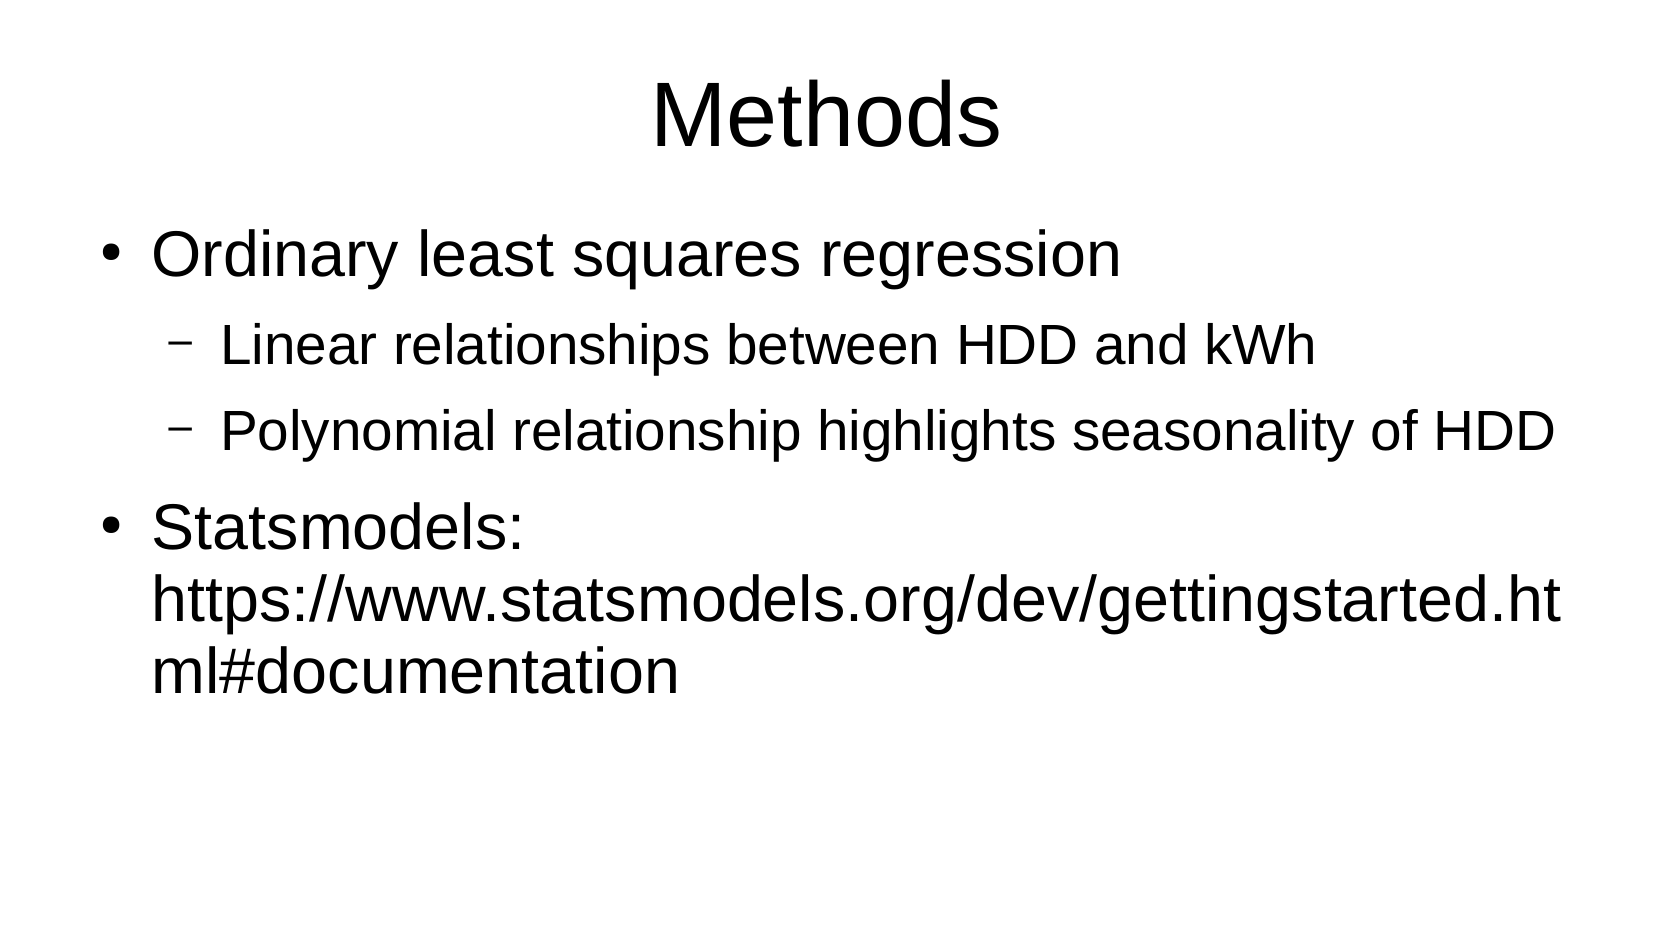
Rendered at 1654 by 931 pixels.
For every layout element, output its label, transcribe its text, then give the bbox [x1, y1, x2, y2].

title Methods [82, 37, 1571, 193]
list Ordinary least squares regression Linear relationships between HDD and kWh Polynomial relationship highlights seasonality of HDD Statsmodels: https://www.statsmodels.org/dev/gettingstarted.html#documentation [82, 217, 1571, 758]
